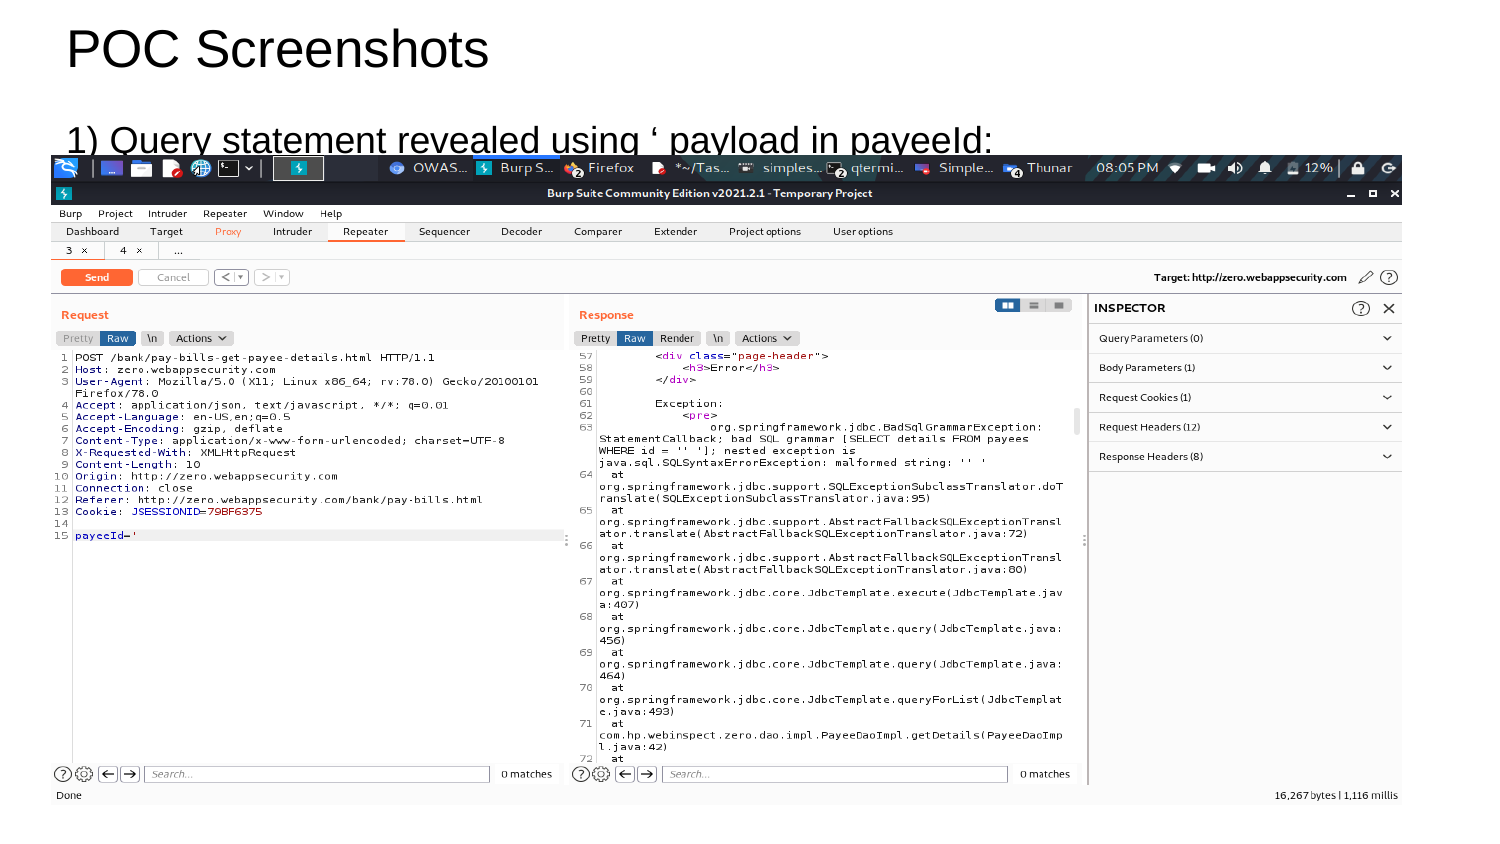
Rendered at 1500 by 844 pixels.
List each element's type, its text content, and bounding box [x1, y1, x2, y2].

list 1) Query statement revealed using ‘ payload in payeeId:_ [51, 93, 1449, 655]
title POC Screenshots [51, 0, 1449, 93]
picture [51, 155, 1402, 805]
